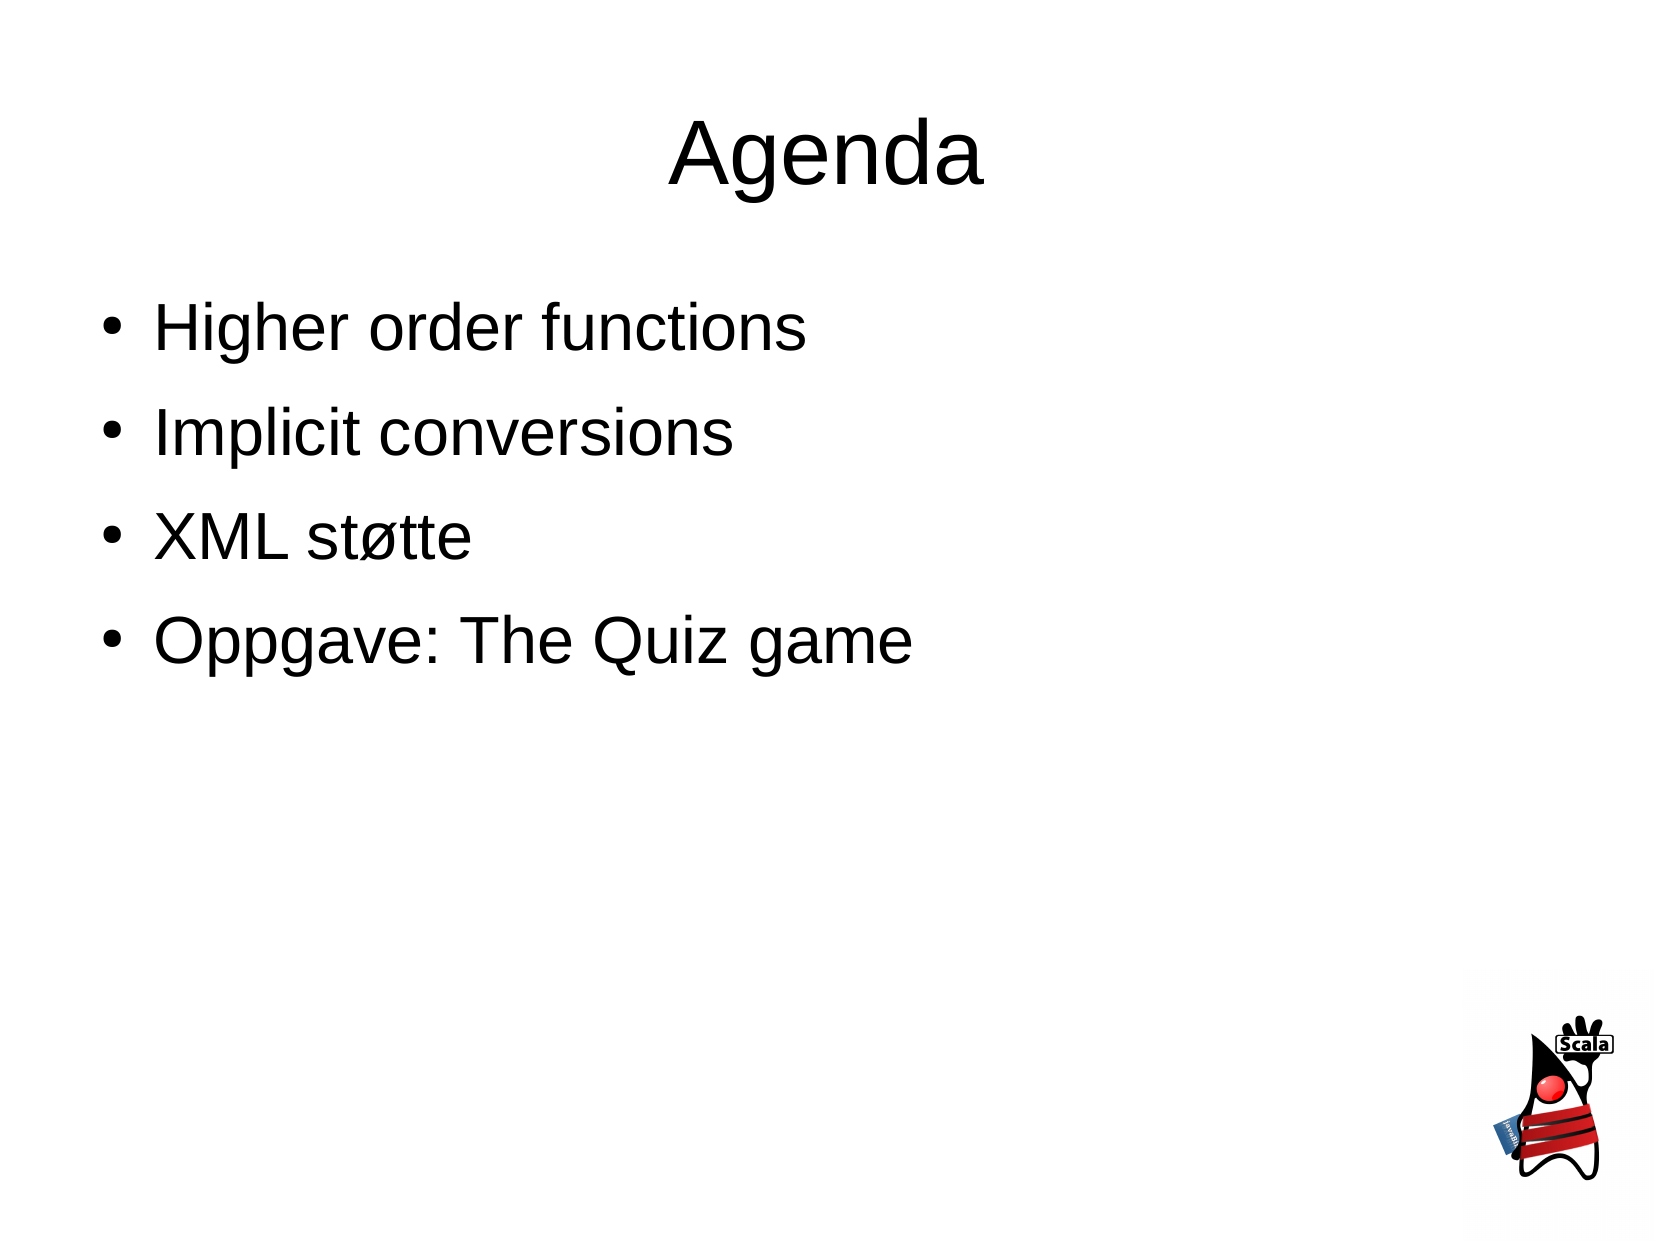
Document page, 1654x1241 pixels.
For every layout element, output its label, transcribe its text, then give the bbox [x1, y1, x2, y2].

list Higher order functions Implicit conversions XML støtte Oppgave: The Quiz game [82, 290, 1571, 1109]
picture [1462, 969, 1654, 1241]
title Agenda [82, 49, 1571, 257]
